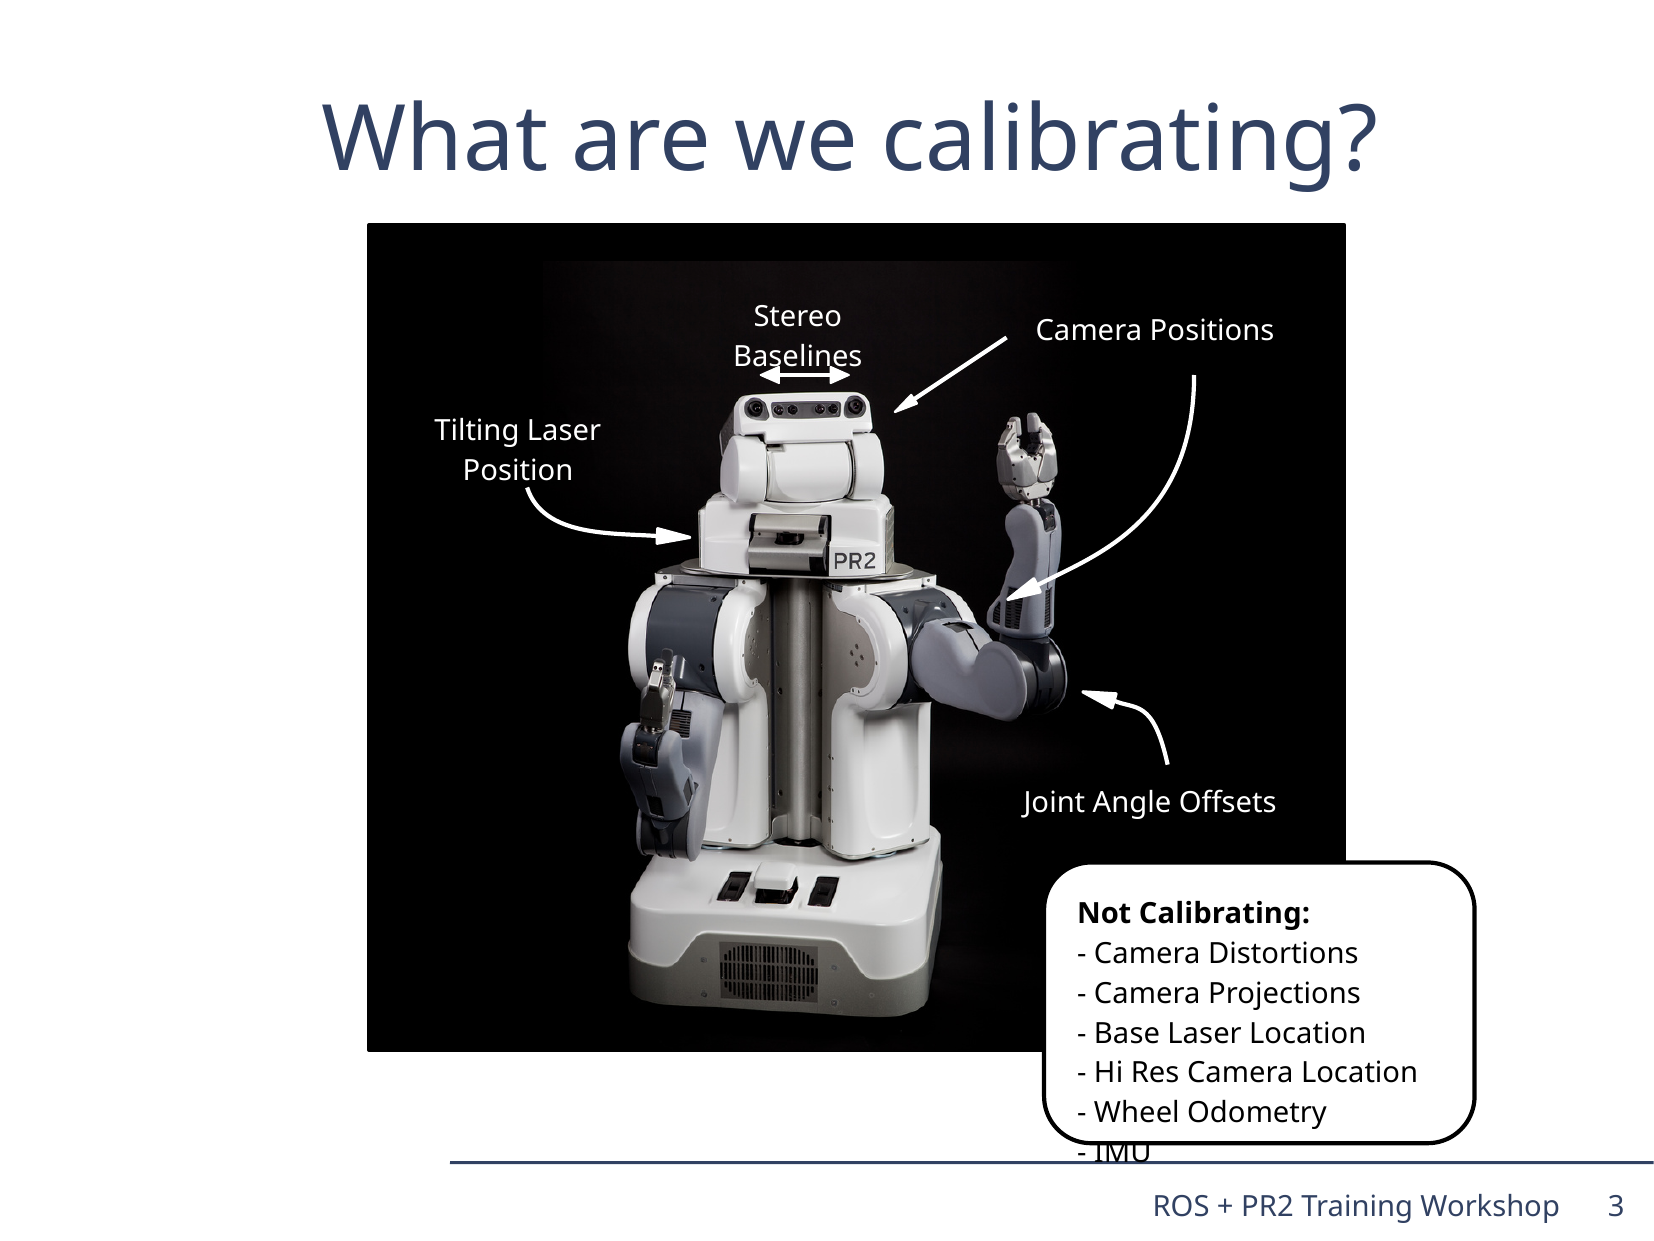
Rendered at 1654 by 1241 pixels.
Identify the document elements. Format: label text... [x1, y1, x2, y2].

picture [543, 261, 1120, 1051]
text_box Stereo Baselines [716, 286, 890, 374]
title What are we calibrating? [106, 31, 1595, 239]
text_box Not Calibrating: - Camera Distortions - Camera Projections - Base Laser Location - Hi Res Camera Location - Wheel Odometry - IMU [1060, 883, 1475, 1160]
text_box [530, 488, 543, 507]
text_box Tilting Laser Position [417, 400, 631, 488]
text_box [369, 239, 1467, 1132]
text_box Camera Positions [1018, 300, 1307, 354]
text_box Joint Angle Offsets [1006, 771, 1311, 826]
